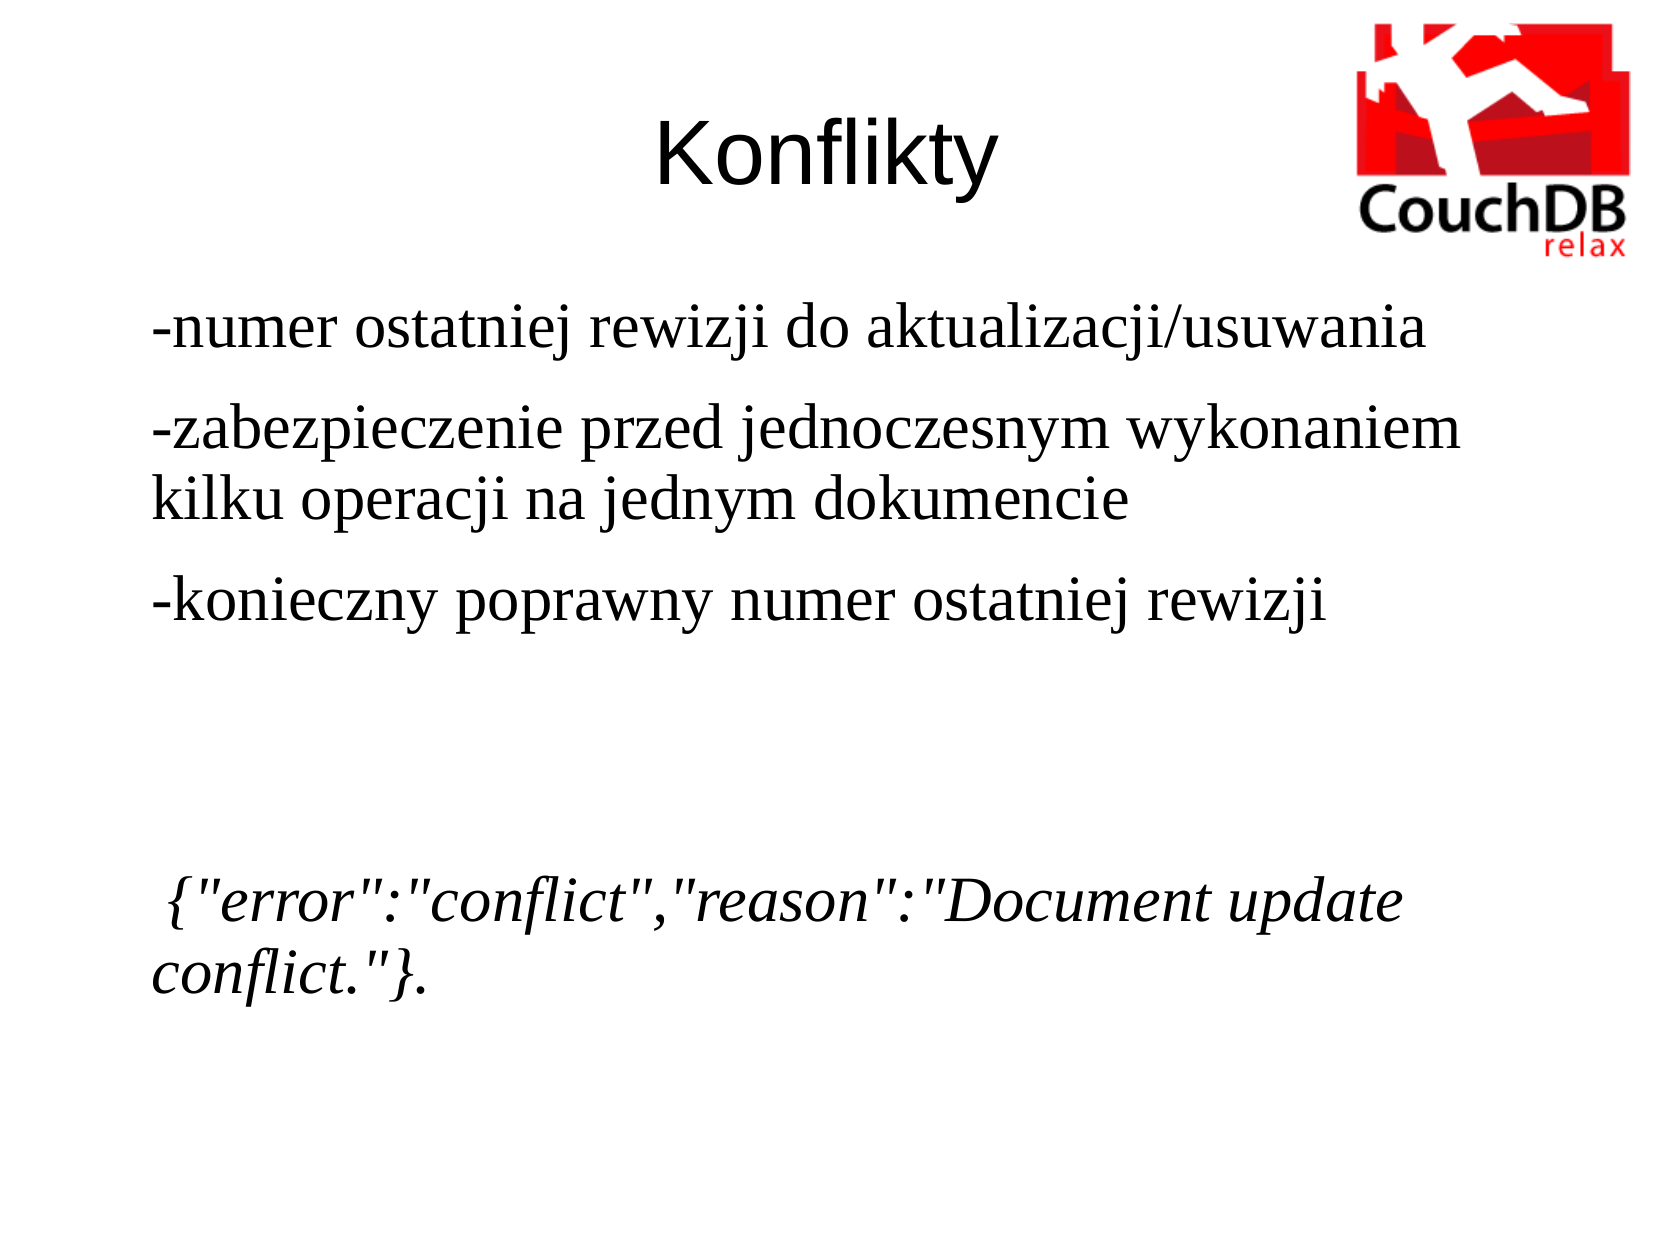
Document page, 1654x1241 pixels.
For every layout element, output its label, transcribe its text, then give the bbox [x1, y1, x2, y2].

picture [1356, 23, 1631, 258]
list -numer ostatniej rewizji do aktualizacji/usuwania -zabezpieczenie przed jednoczesnym wykonaniem kilku operacji na jednym dokumencie -konieczny poprawny numer ostatniej rewizji {"error":"conflict","reason":"Document update conflict."}. [82, 290, 1538, 1010]
title Konflikty [82, 49, 1356, 257]
